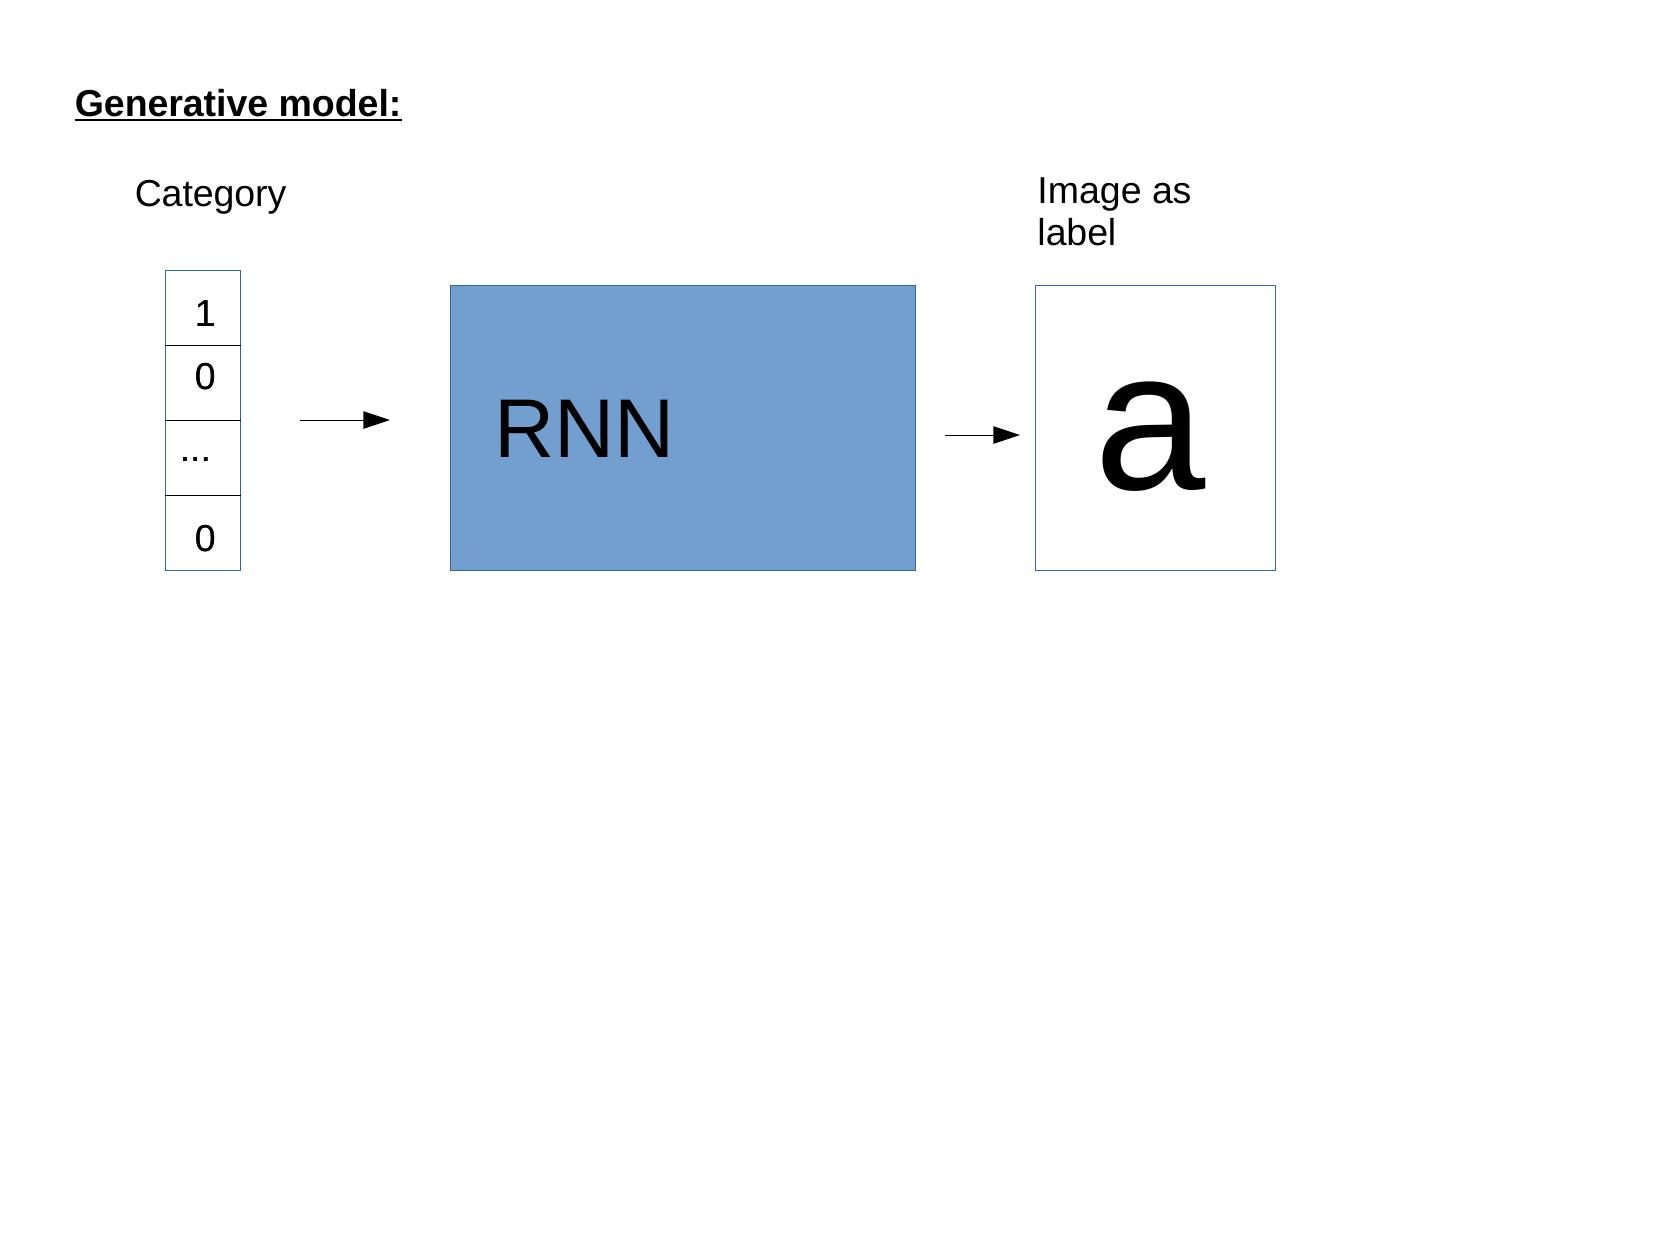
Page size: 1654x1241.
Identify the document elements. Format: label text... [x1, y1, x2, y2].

text_box 0 [180, 348, 271, 406]
text_box 1 [180, 285, 271, 342]
text_box ... [165, 420, 256, 561]
text_box Generative model: [60, 75, 541, 132]
text_box [450, 285, 916, 571]
text_box 0 [180, 510, 256, 567]
text_box Category [120, 165, 331, 222]
text_box Image as label [1022, 162, 1278, 262]
text_box [1035, 285, 1276, 571]
text_box a [1080, 301, 1291, 541]
text_box RNN [480, 375, 886, 483]
